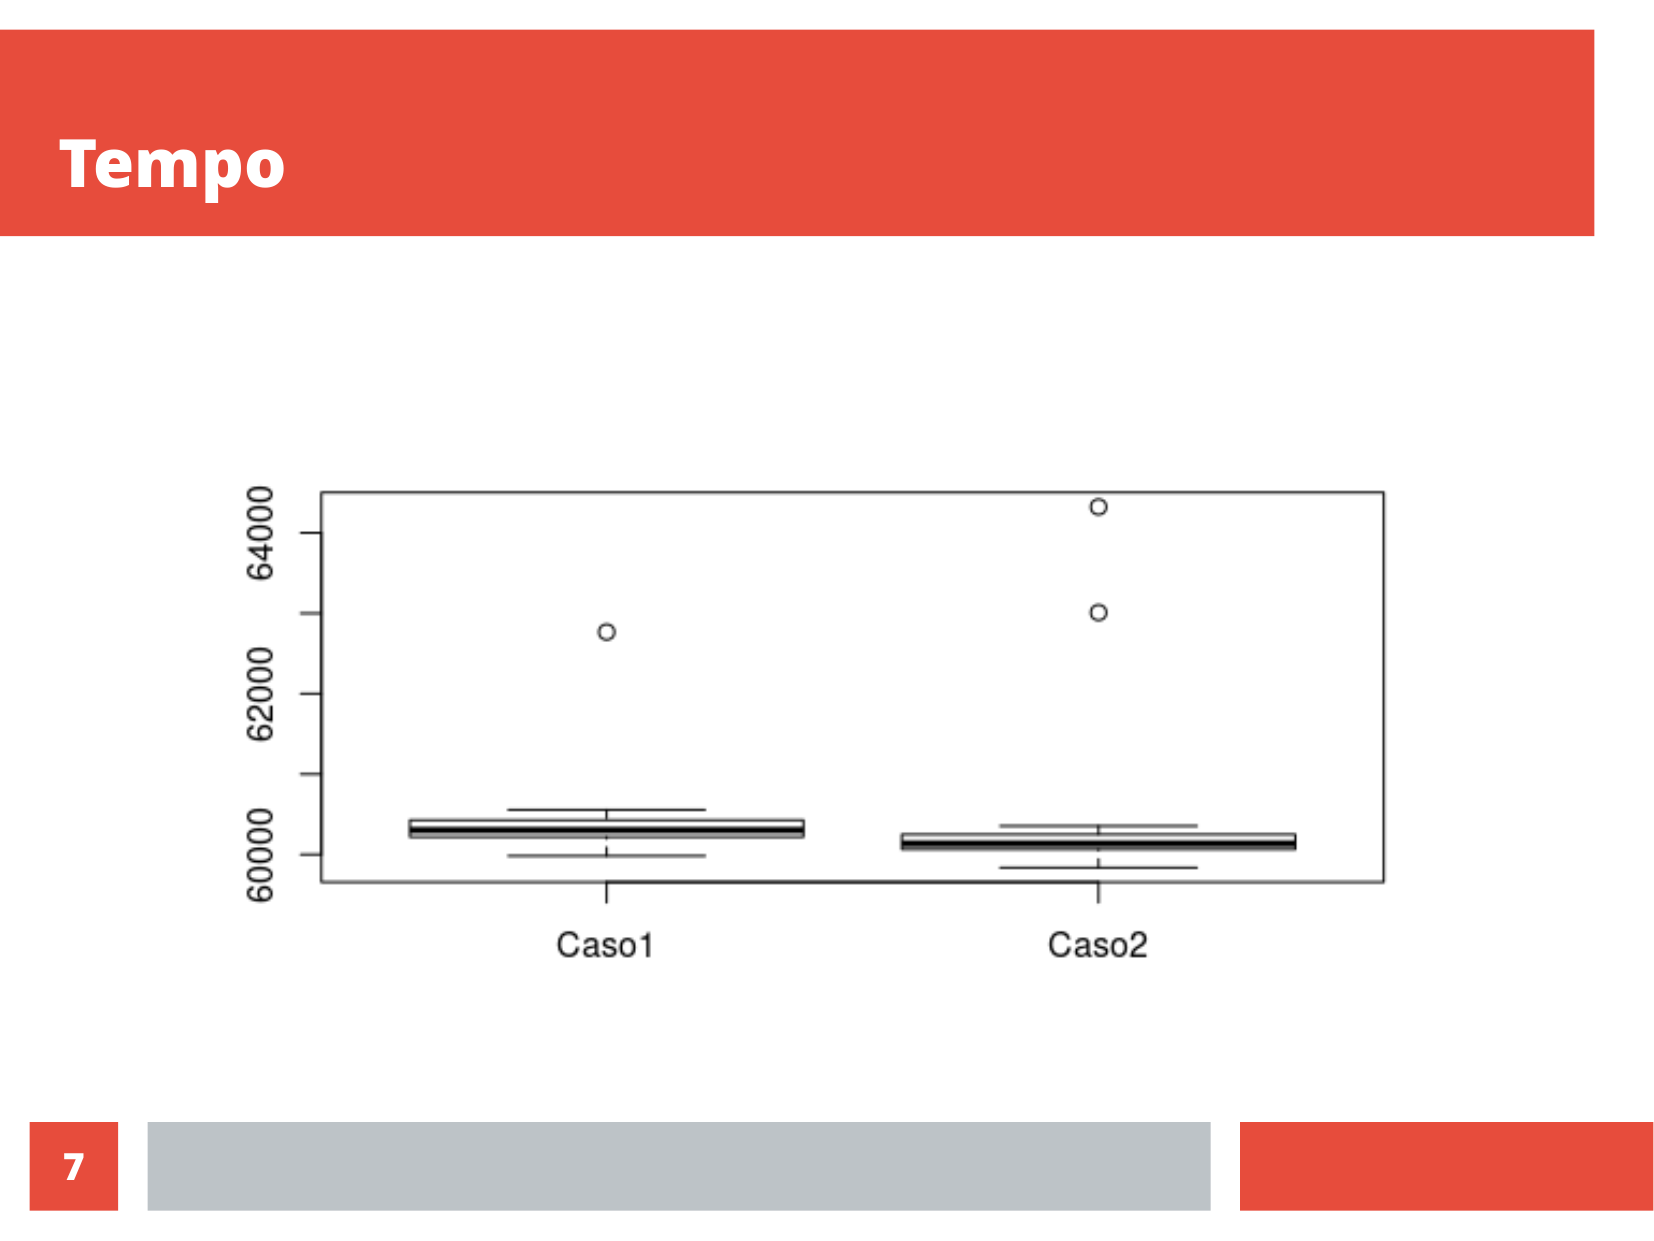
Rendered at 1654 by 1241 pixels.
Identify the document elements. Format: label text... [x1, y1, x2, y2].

picture [153, 324, 1471, 1093]
title Tempo [59, 59, 1595, 207]
